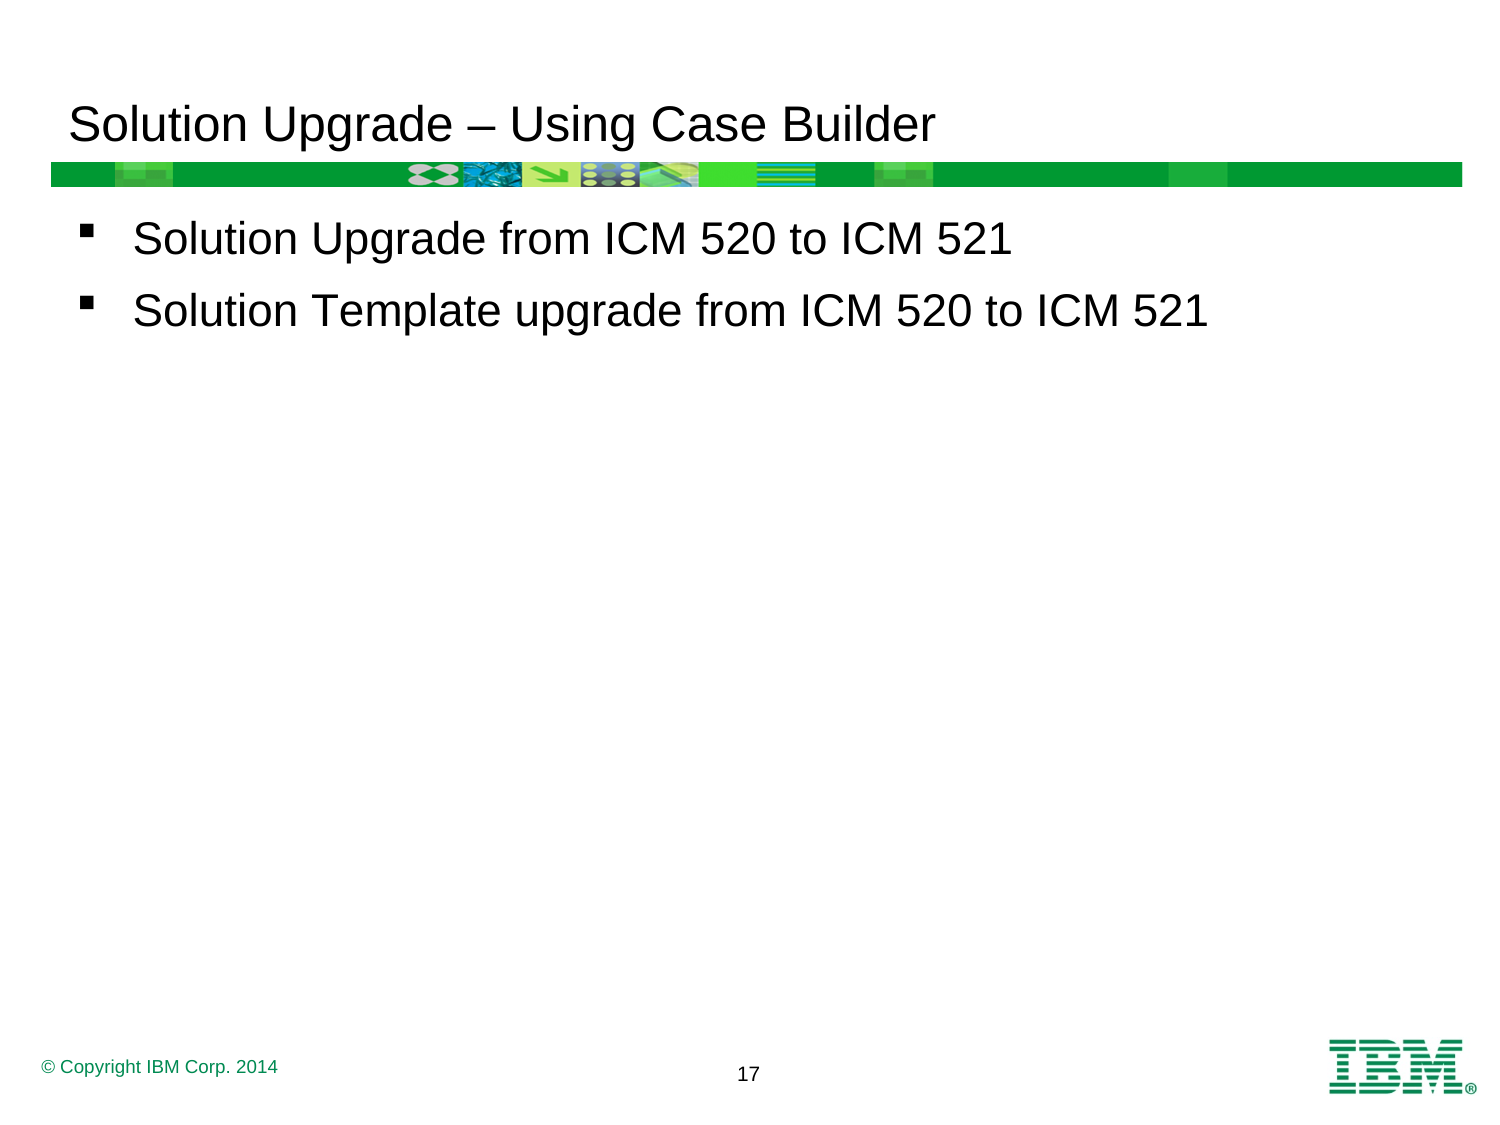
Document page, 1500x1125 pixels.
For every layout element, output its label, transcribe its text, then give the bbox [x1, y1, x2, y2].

picture [1327, 1037, 1479, 1096]
title Solution Upgrade – Using Case Builder [53, 78, 1435, 163]
picture [50, 161, 1463, 189]
list Solution Upgrade from ICM 520 to ICM 521 Solution Template upgrade from ICM 520 to ICM 521 [61, 198, 1416, 981]
